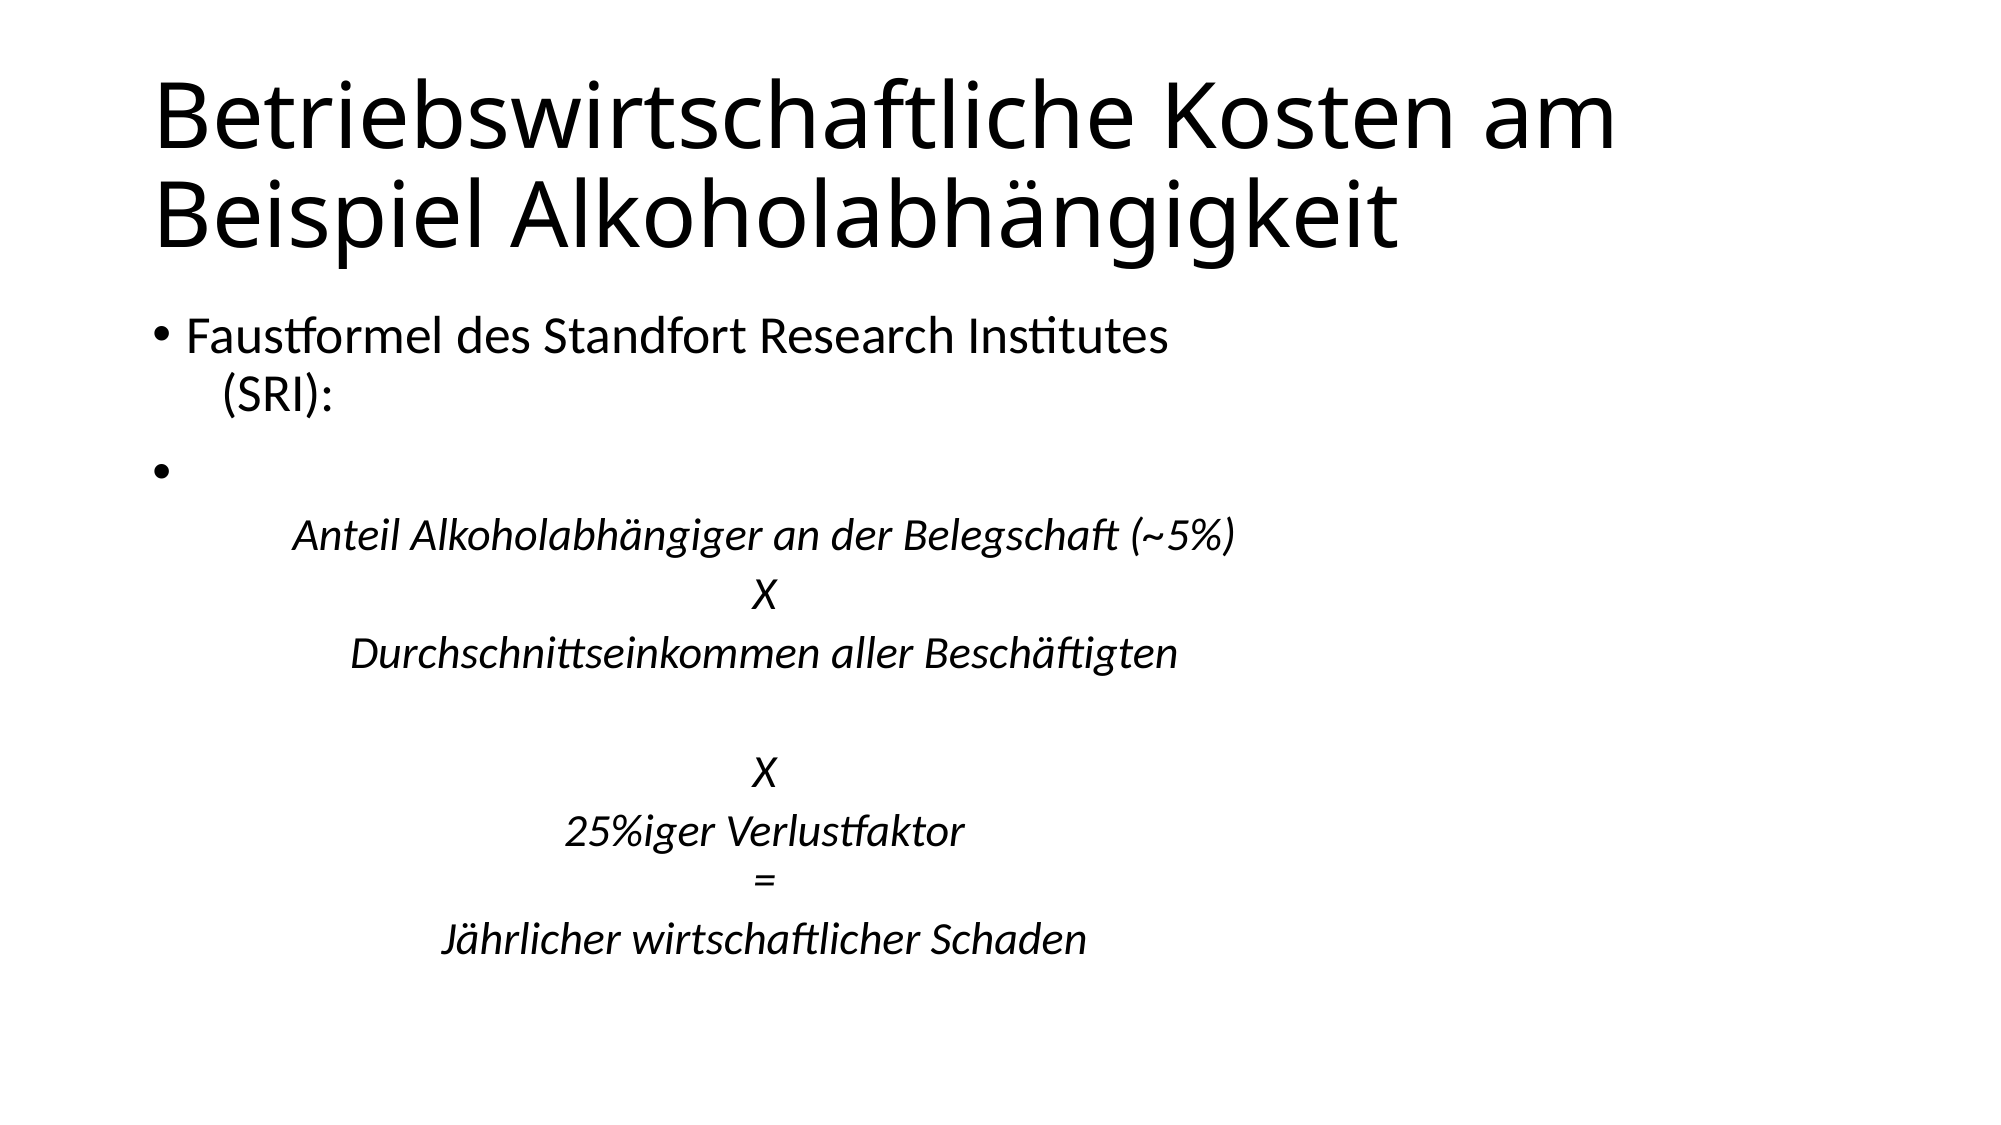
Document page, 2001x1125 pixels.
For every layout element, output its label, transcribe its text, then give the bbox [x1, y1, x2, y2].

title Betriebswirtschaftliche Kosten am Beispiel Alkoholabhängigkeit [137, 59, 1863, 278]
list Faustformel des Standfort Research Institutes (SRI): Anteil Alkoholabhängiger an der Belegschaft (~5%) X Durchschnittseinkommen aller Beschäftigten X 25%iger Verlustfaktor = Jährlicher wirtschaftlicher Schaden [137, 299, 1270, 1014]
